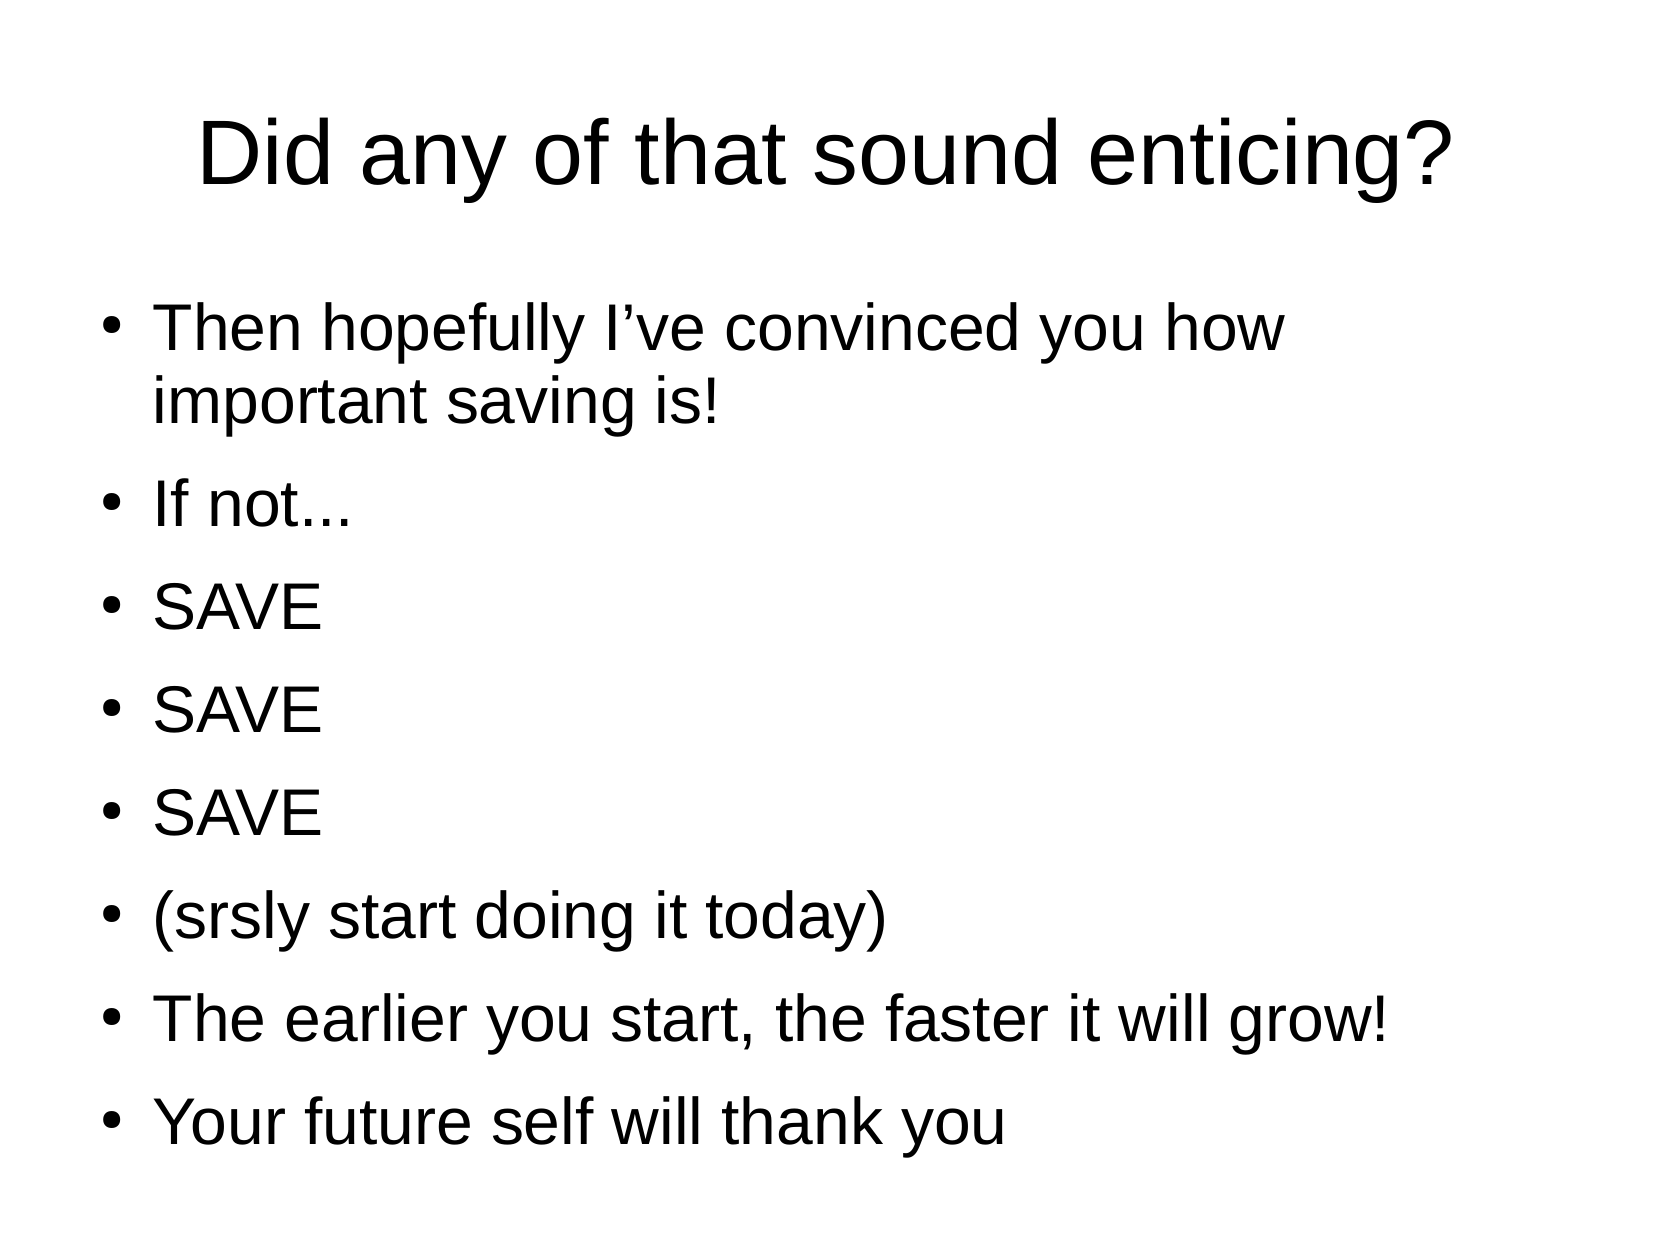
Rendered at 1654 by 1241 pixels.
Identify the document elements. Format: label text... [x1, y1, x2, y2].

list Then hopefully I’ve convinced you how important saving is! If not... SAVE SAVE SAVE (srsly start doing it today) The earlier you start, the faster it will grow! Your future self will thank you [82, 290, 1571, 1163]
title Did any of that sound enticing? [82, 49, 1571, 257]
